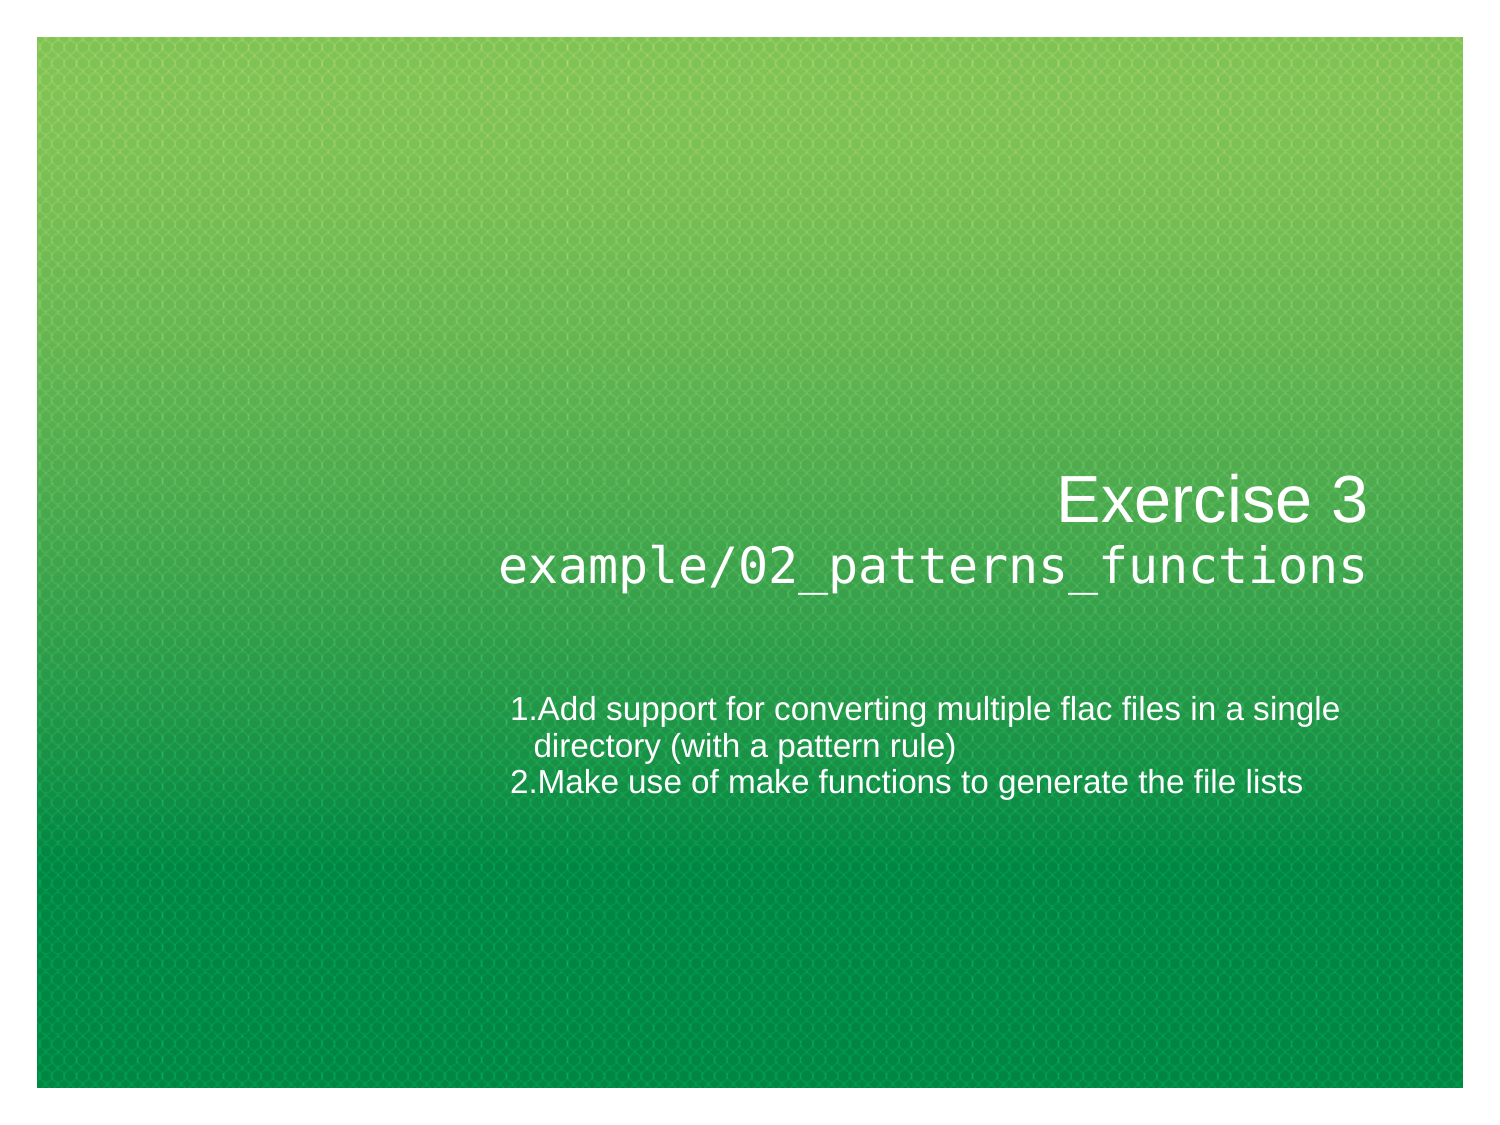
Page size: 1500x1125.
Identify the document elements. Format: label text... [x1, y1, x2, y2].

list Add support for converting multiple flac files in a single directory (with a pattern rule) Make use of make functions to generate the file lists [510, 690, 1372, 946]
title Exercise 3 example/02_patterns_functions [135, 435, 1369, 623]
picture [37, 37, 1463, 1088]
